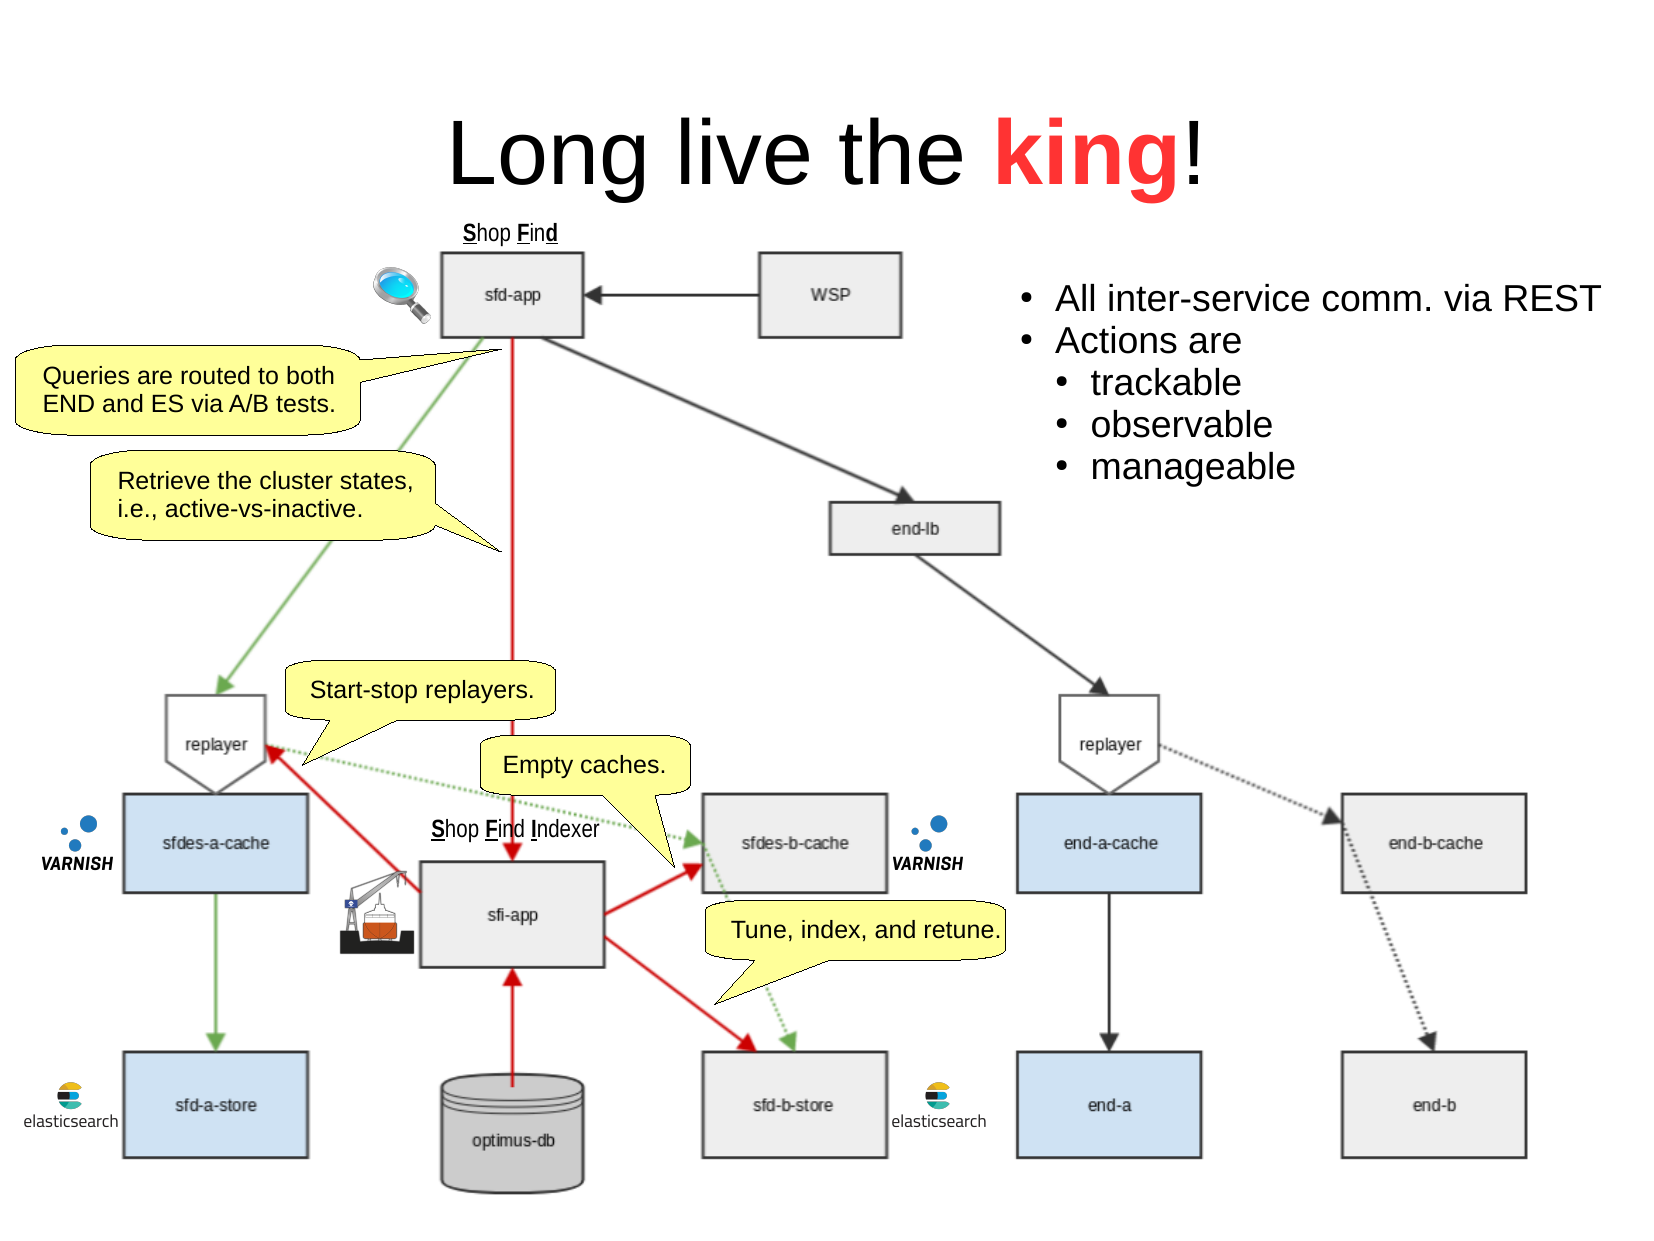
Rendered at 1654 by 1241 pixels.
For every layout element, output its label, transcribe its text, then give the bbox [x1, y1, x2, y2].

text_box Start-stop replayers. [285, 660, 556, 766]
text_box Tune, index, and retune. [705, 900, 1006, 1005]
text_box Shop Find [413, 210, 609, 283]
text_box Retrieve the cluster states, i.e., active-vs-inactive. [90, 450, 502, 552]
title Long live the king! [82, 49, 1571, 257]
text_box Shop Find Indexer [407, 807, 625, 880]
text_box Queries are routed to both END and ES via A/B tests. [15, 345, 502, 436]
text_box Empty caches. [480, 735, 691, 868]
picture [12, 239, 1546, 1210]
text_box All inter-service comm. via REST Actions are trackable observable manageable [1005, 270, 1636, 537]
